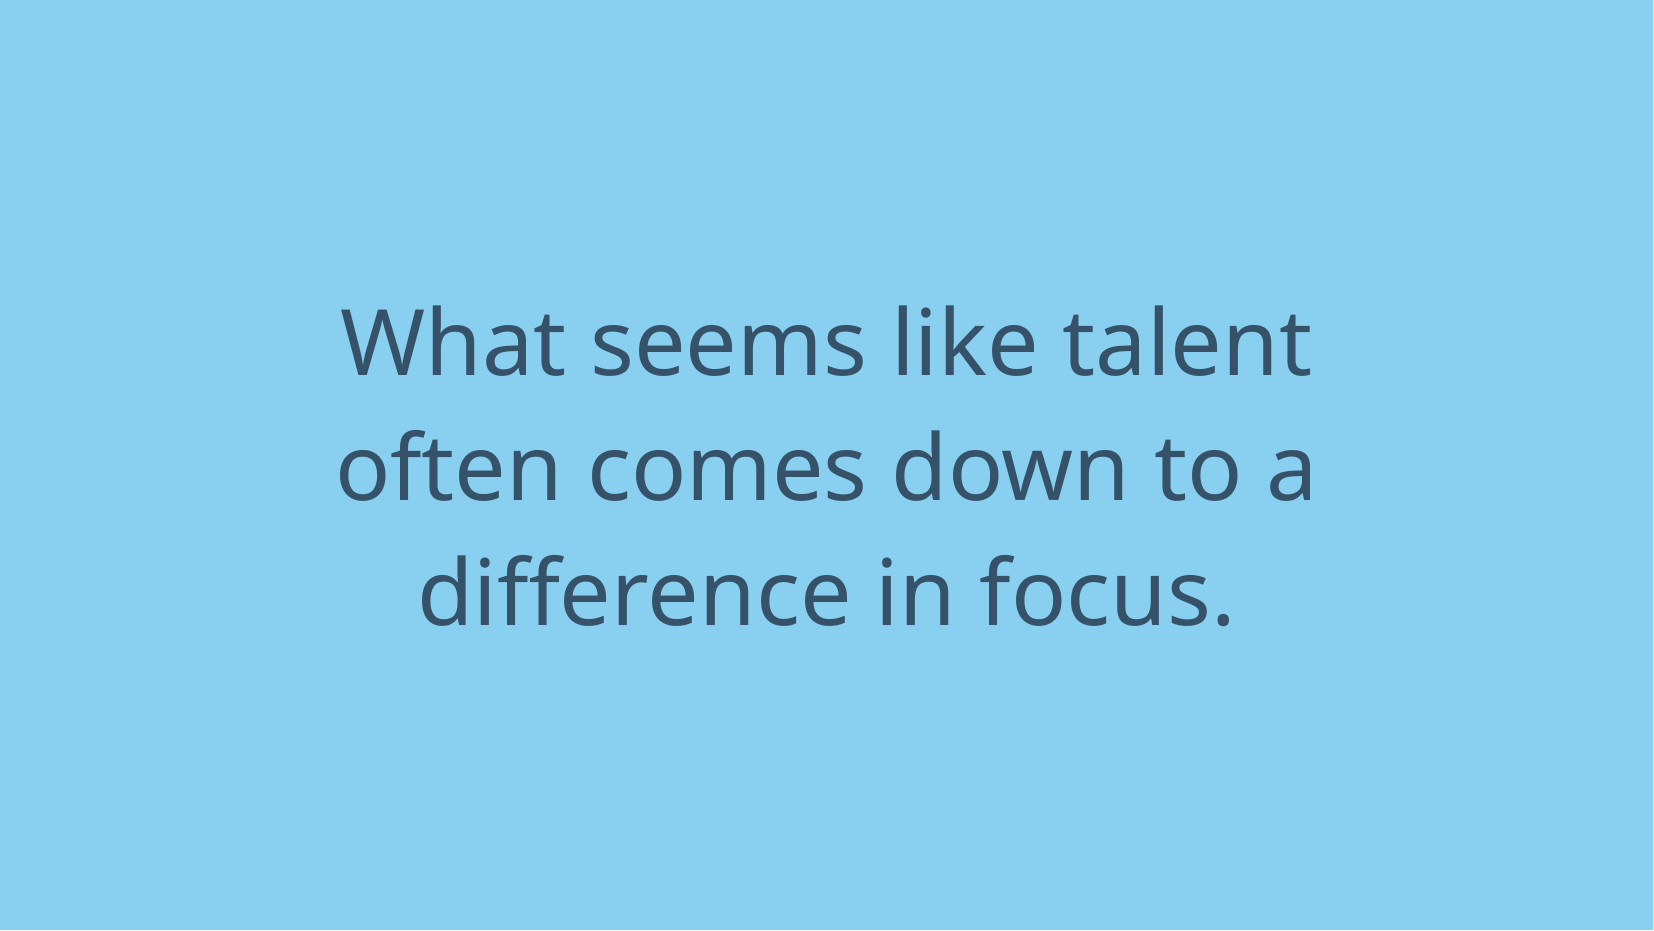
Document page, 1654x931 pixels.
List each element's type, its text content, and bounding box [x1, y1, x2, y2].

text_box What seems like talent often comes down to a difference in focus. [236, 0, 1418, 931]
